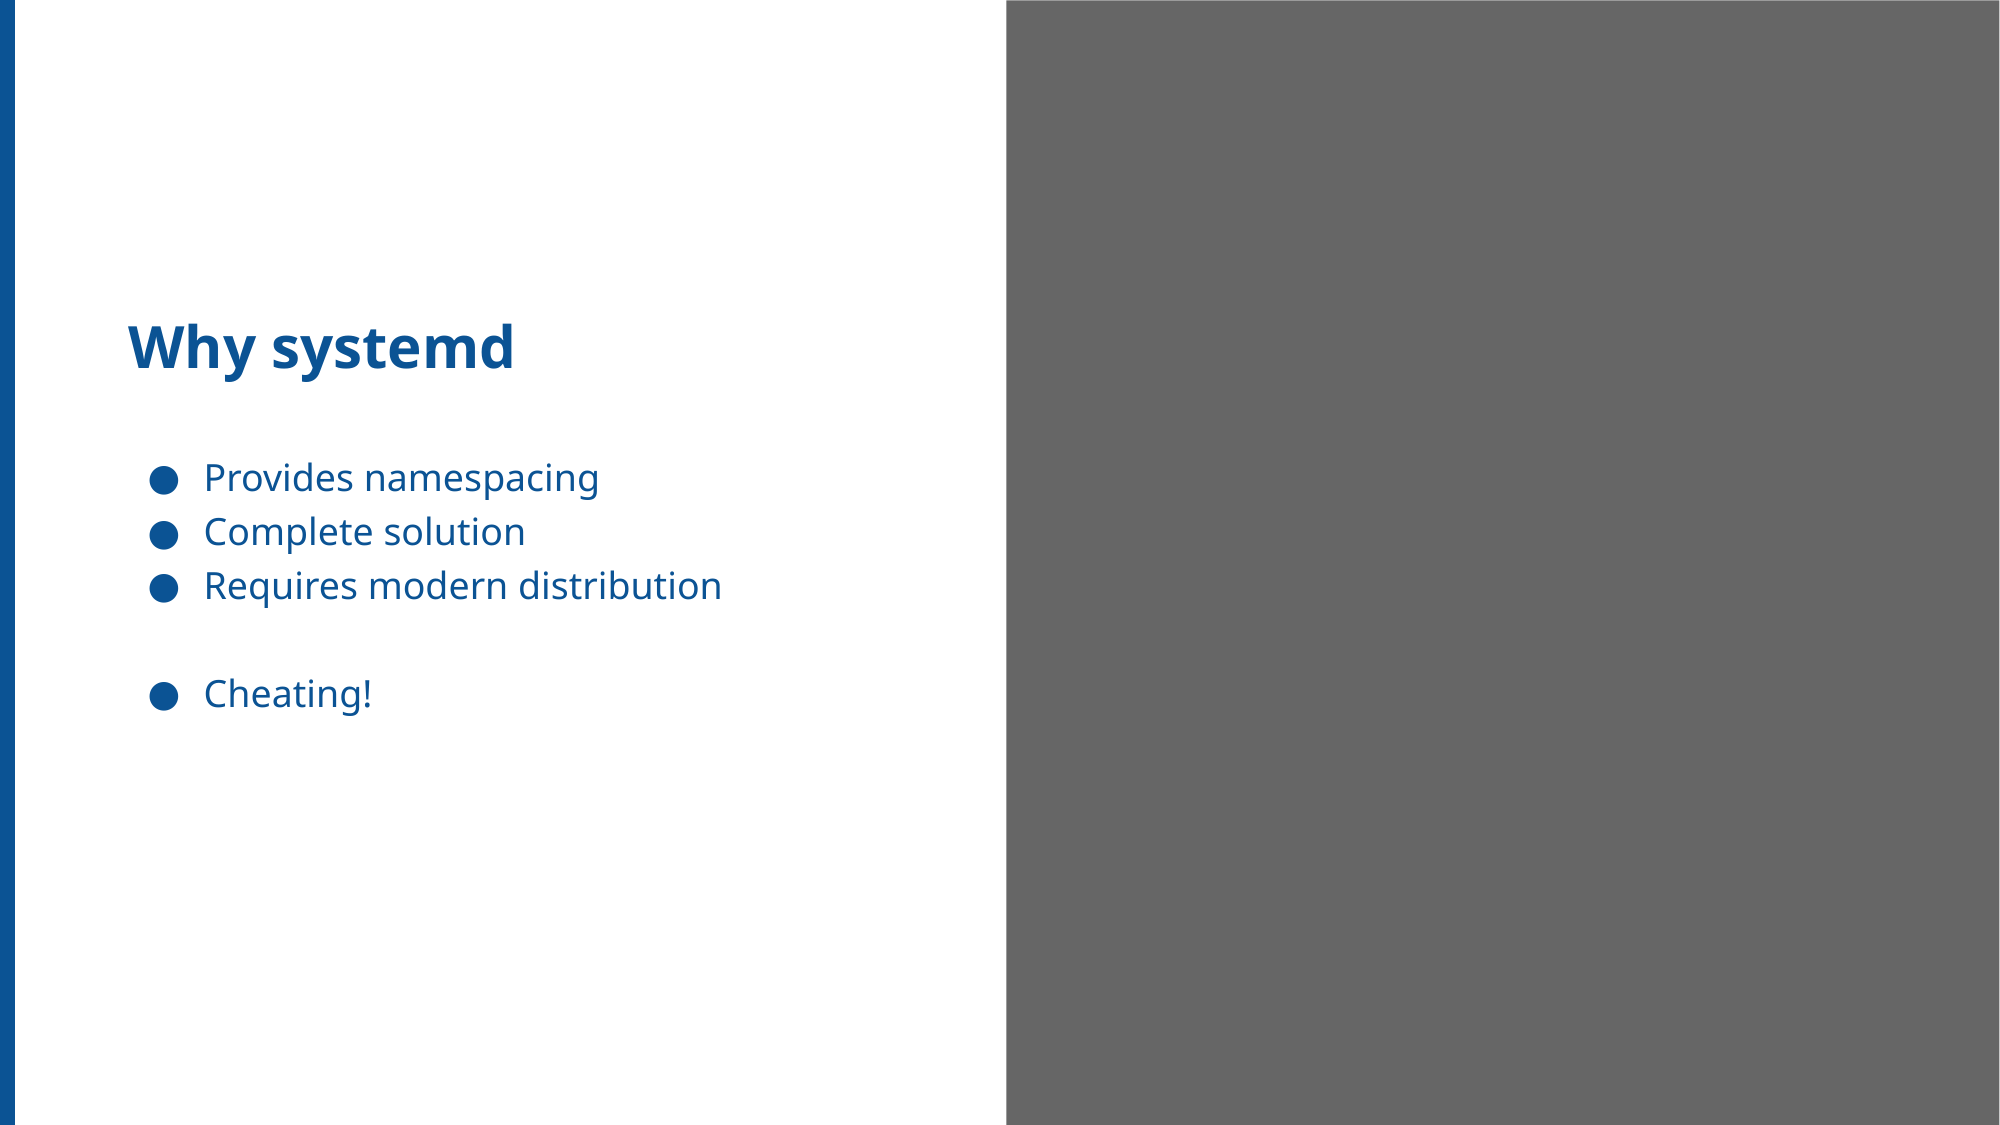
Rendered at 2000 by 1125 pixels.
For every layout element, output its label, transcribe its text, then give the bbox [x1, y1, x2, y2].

text_box [1006, 0, 2000, 1125]
text_box Why systemd [113, 302, 802, 388]
text_box Provides namespacing Complete solution Requires modern distribution Cheating! [113, 437, 888, 901]
